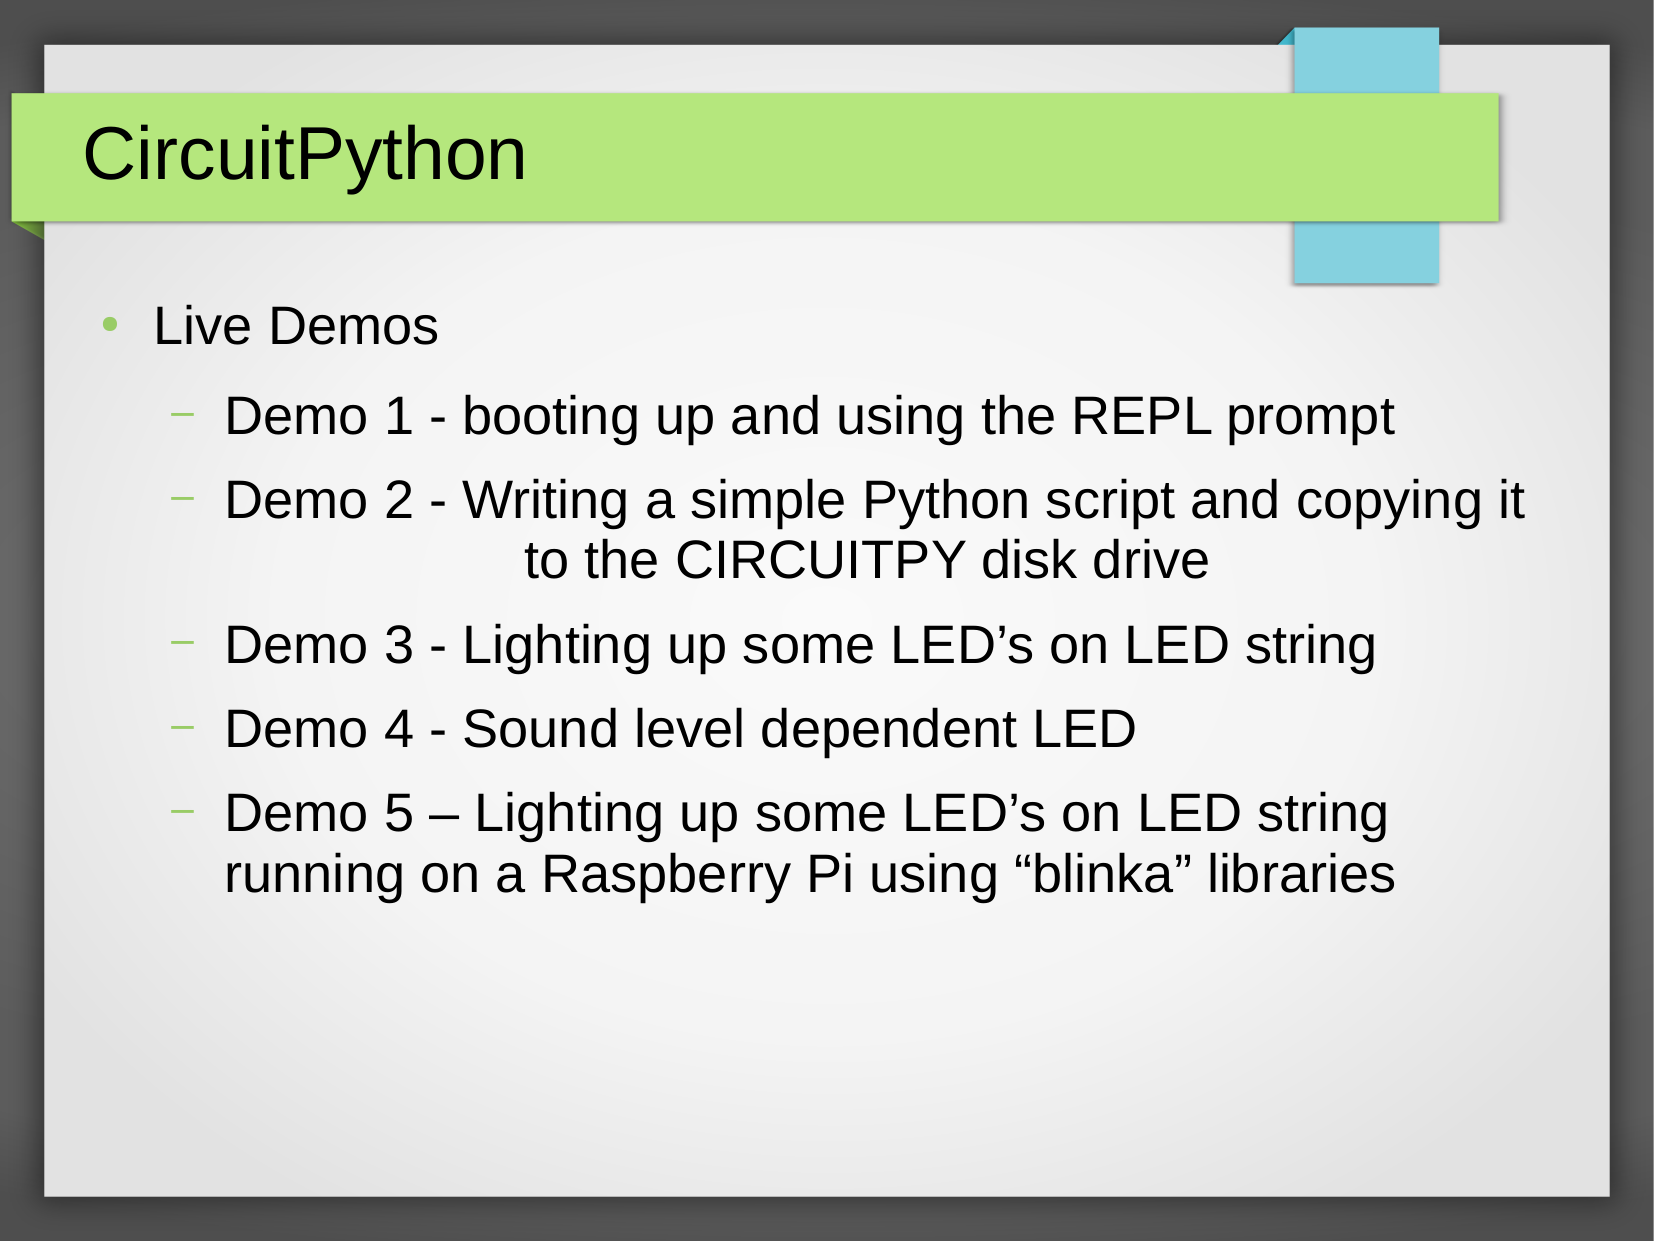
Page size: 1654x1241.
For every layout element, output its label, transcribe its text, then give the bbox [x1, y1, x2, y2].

list Live Demos Demo 1 - booting up and using the REPL prompt Demo 2 - Writing a simple Python script and copying it to the CIRCUITPY disk drive Demo 3 - Lighting up some LED’s on LED string Demo 4 - Sound level dependent LED Demo 5 – Lighting up some LED’s on LED string running on a Raspberry Pi using “blinka” libraries [82, 295, 1571, 1015]
picture [0, 0, 1654, 1241]
title CircuitPython [82, 94, 1264, 213]
